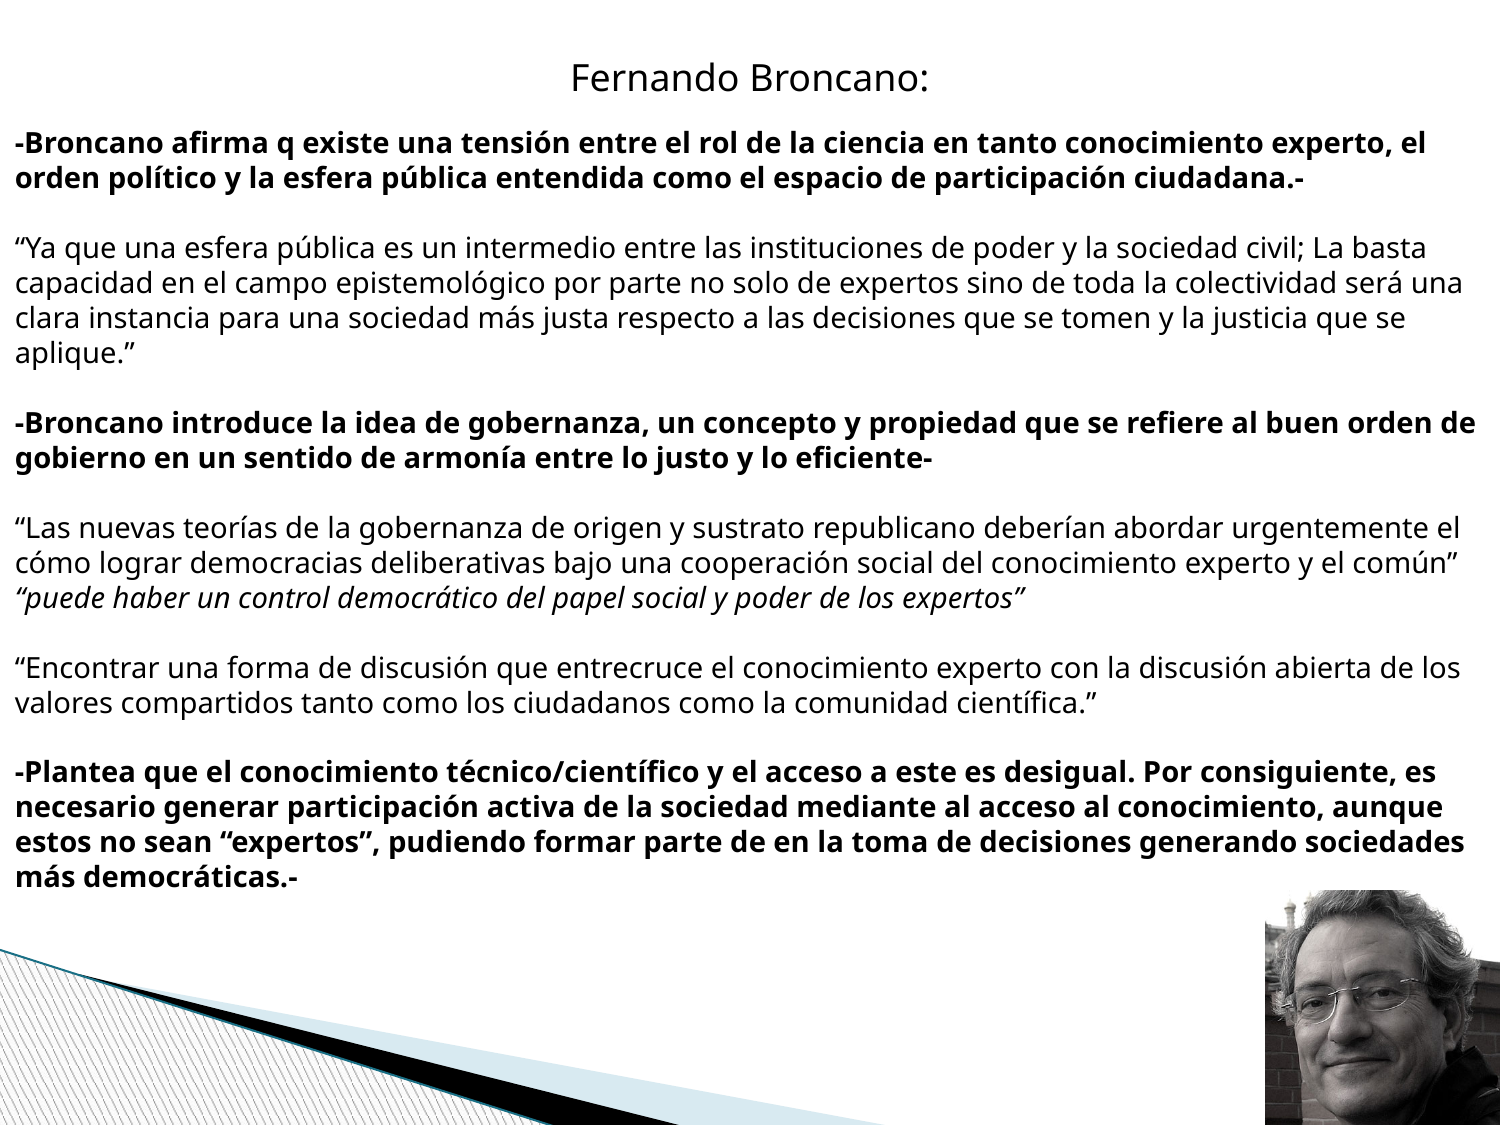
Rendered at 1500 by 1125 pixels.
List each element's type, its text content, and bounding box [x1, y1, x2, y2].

text_box -Broncano afirma q existe una tensión entre el rol de la ciencia en tanto conocimiento experto, el orden político y la esfera pública entendida como el espacio de participación ciudadana.- “Ya que una esfera pública es un intermedio entre las instituciones de poder y la sociedad civil; La basta capacidad en el campo epistemológico por parte no solo de expertos sino de toda la colectividad será una clara instancia para una sociedad más justa respecto a las decisiones que se tomen y la justicia que se aplique.” -Broncano introduce la idea de gobernanza, un concepto y propiedad que se refiere al buen orden de gobierno en un sentido de armonía entre lo justo y lo eficiente- “Las nuevas teorías de la gobernanza de origen y sustrato republicano deberían abordar urgentemente el cómo lograr democracias deliberativas bajo una cooperación social del conocimiento experto y el común” “puede haber un control democrático del papel social y poder de los expertos” “Encontrar una forma de discusión que entrecruce el conocimiento experto con la discusión abierta de los valores compartidos tanto como los ciudadanos como la comunidad científica.” -Plantea que el conocimiento técnico/científico y el acceso a este es desigual. Por consiguiente, es necesario generar participación activa de la sociedad mediante al acceso al conocimiento, aunque estos no sean “expertos”, pudiendo formar parte de en la toma de decisiones generando sociedades más democráticas.- [0, 117, 1500, 902]
picture [1265, 902, 1500, 1125]
picture [0, 952, 543, 1125]
text_box Fernando Broncano: [0, 46, 1500, 117]
